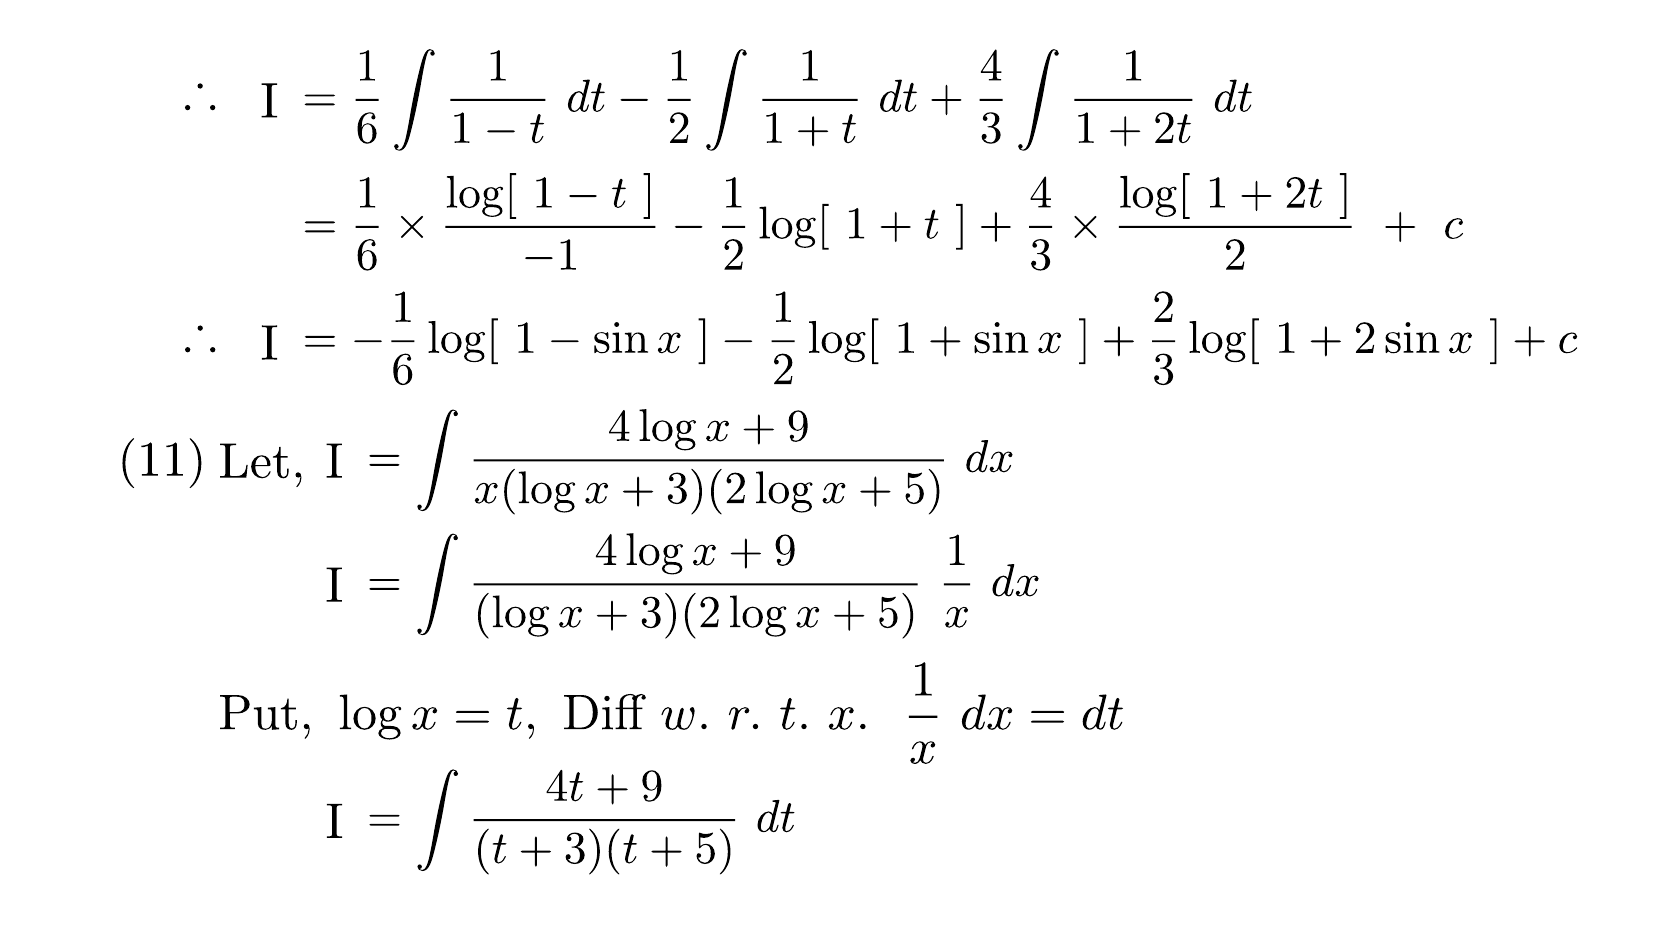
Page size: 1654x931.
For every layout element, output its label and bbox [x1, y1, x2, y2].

text_box [368, 409, 1013, 515]
text_box [220, 443, 302, 488]
title [47, 36, 1607, 898]
text_box [326, 443, 342, 478]
text_box [220, 662, 1124, 764]
text_box [261, 325, 278, 360]
text_box [261, 83, 278, 118]
text_box [326, 803, 343, 838]
text_box [304, 49, 1253, 151]
text_box [368, 533, 1039, 639]
text_box [120, 438, 202, 489]
text_box [368, 769, 795, 875]
text_box [326, 567, 342, 602]
text_box [304, 173, 1464, 271]
text_box [185, 325, 216, 353]
text_box [184, 83, 216, 111]
text_box [304, 291, 1578, 386]
